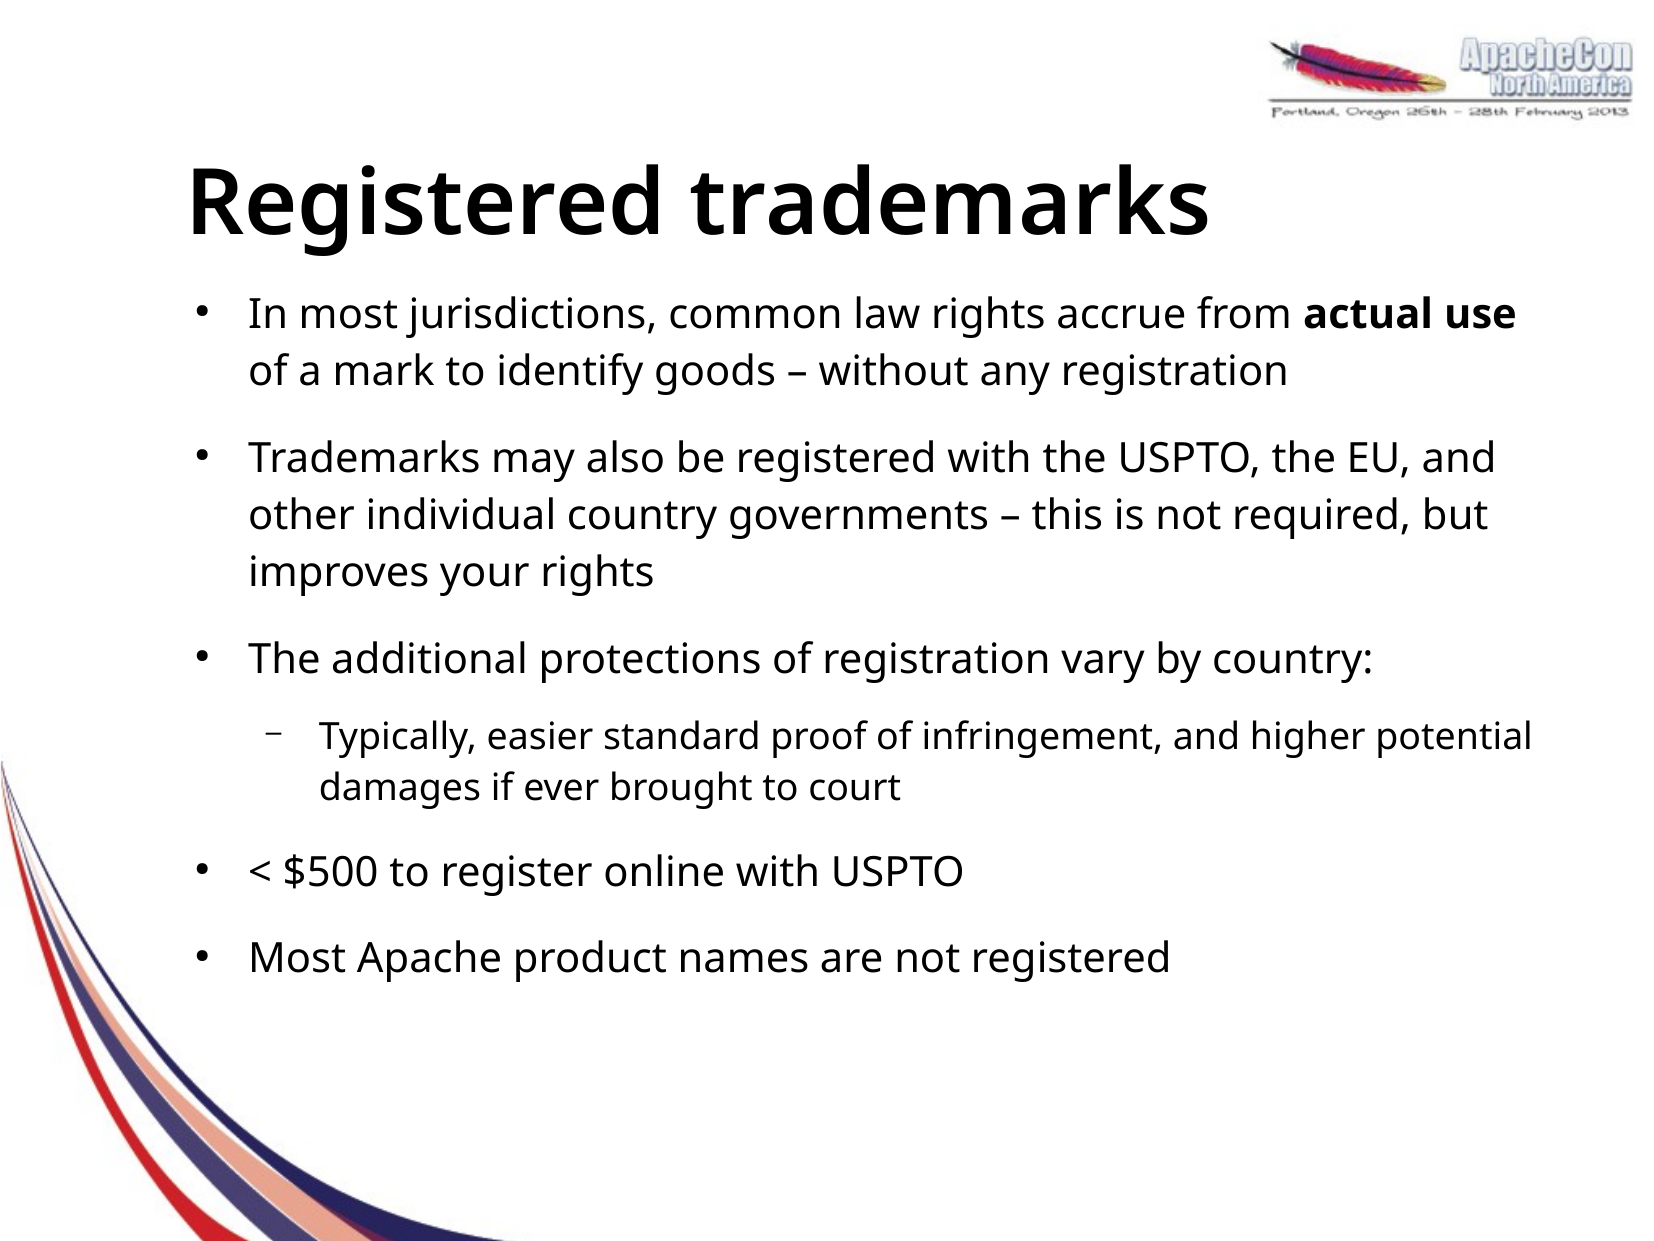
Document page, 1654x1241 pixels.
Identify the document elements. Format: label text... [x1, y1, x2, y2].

title Registered trademarks [177, 134, 1536, 262]
picture [0, 0, 1654, 1241]
list In most jurisdictions, common law rights accrue from actual use of a mark to identify goods – without any registration Trademarks may also be registered with the USPTO, the EU, and other individual country governments – this is not required, but improves your rights The additional protections of registration vary by country: Typically, easier standard proof of infringement, and higher potential damages if ever brought to court < $500 to register online with USPTO Most Apache product names are not registered [177, 283, 1536, 1004]
